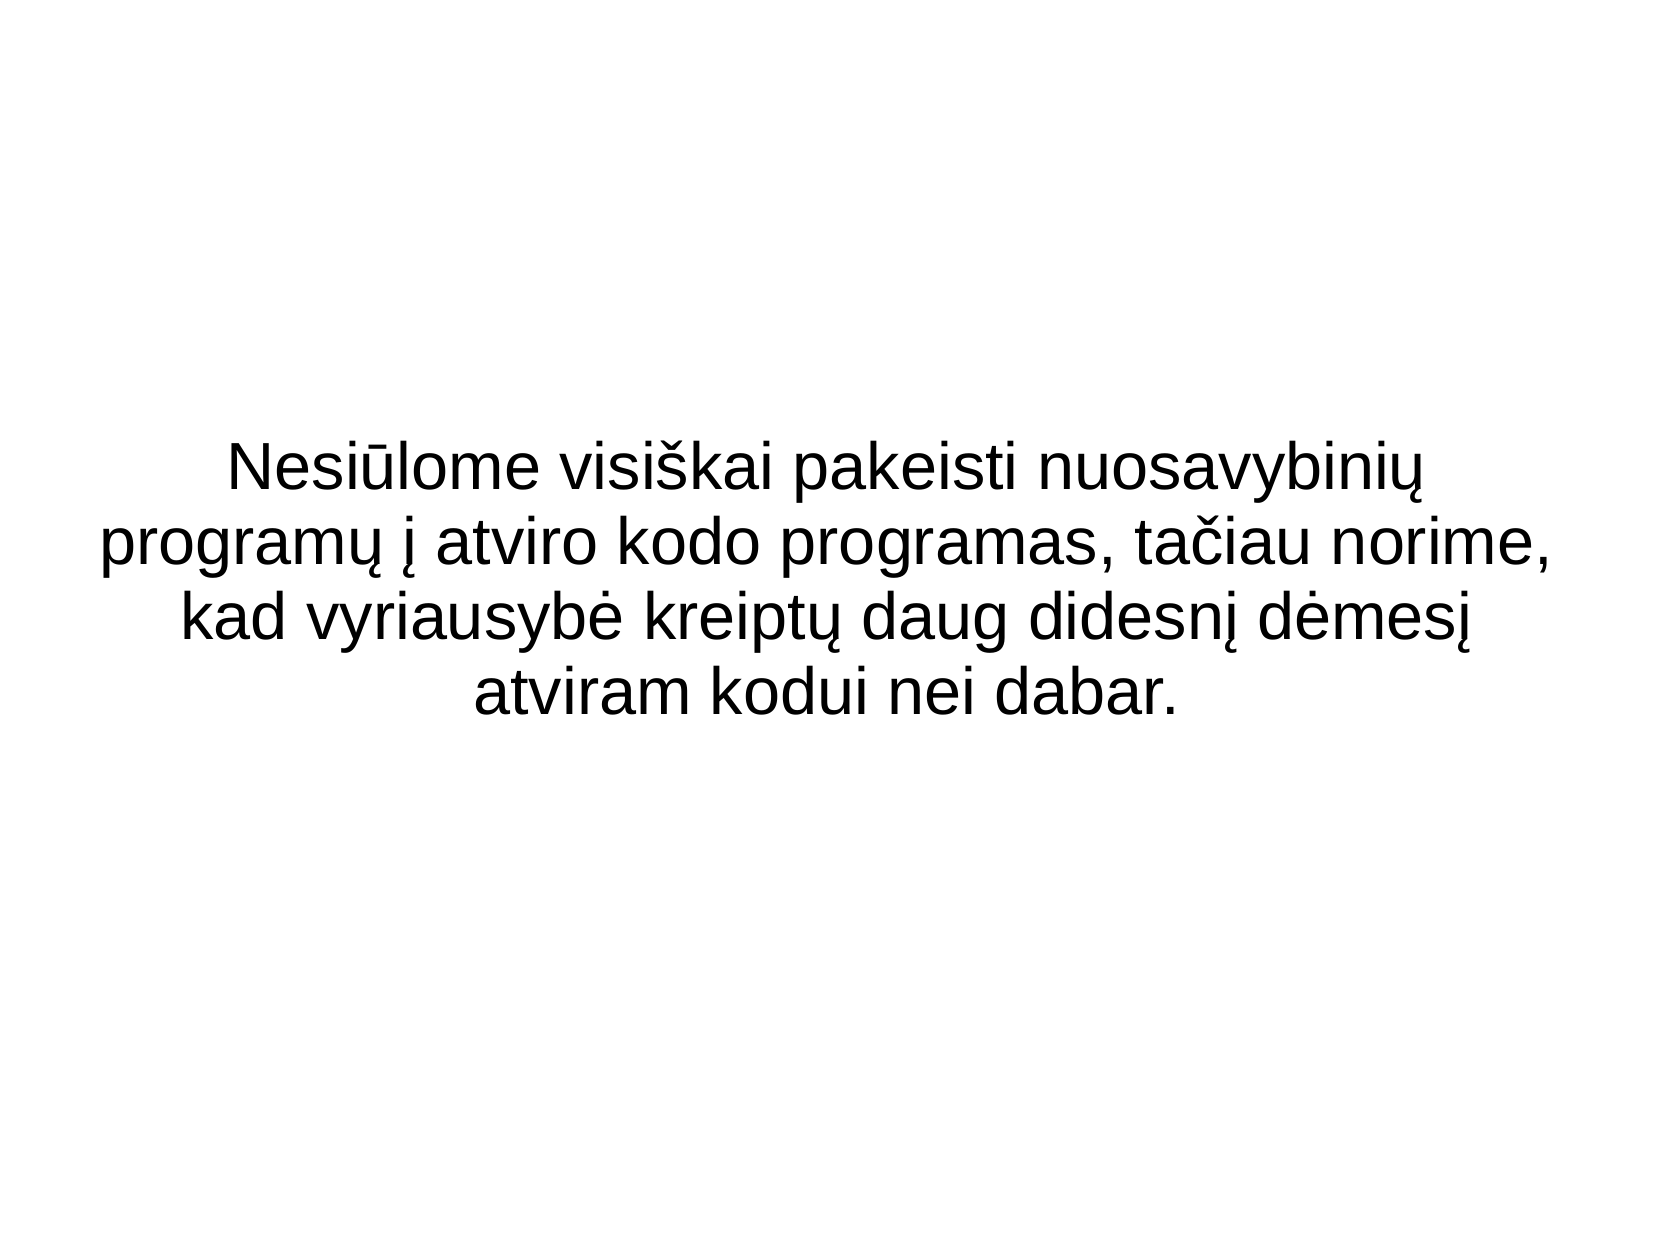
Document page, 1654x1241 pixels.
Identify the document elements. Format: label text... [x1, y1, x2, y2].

subtitle Nesiūlome visiškai pakeisti nuosavybinių programų į atviro kodo programas, tačiau norime, kad vyriausybė kreiptų daug didesnį dėmesį atviram kodui nei dabar. [82, 49, 1571, 1109]
